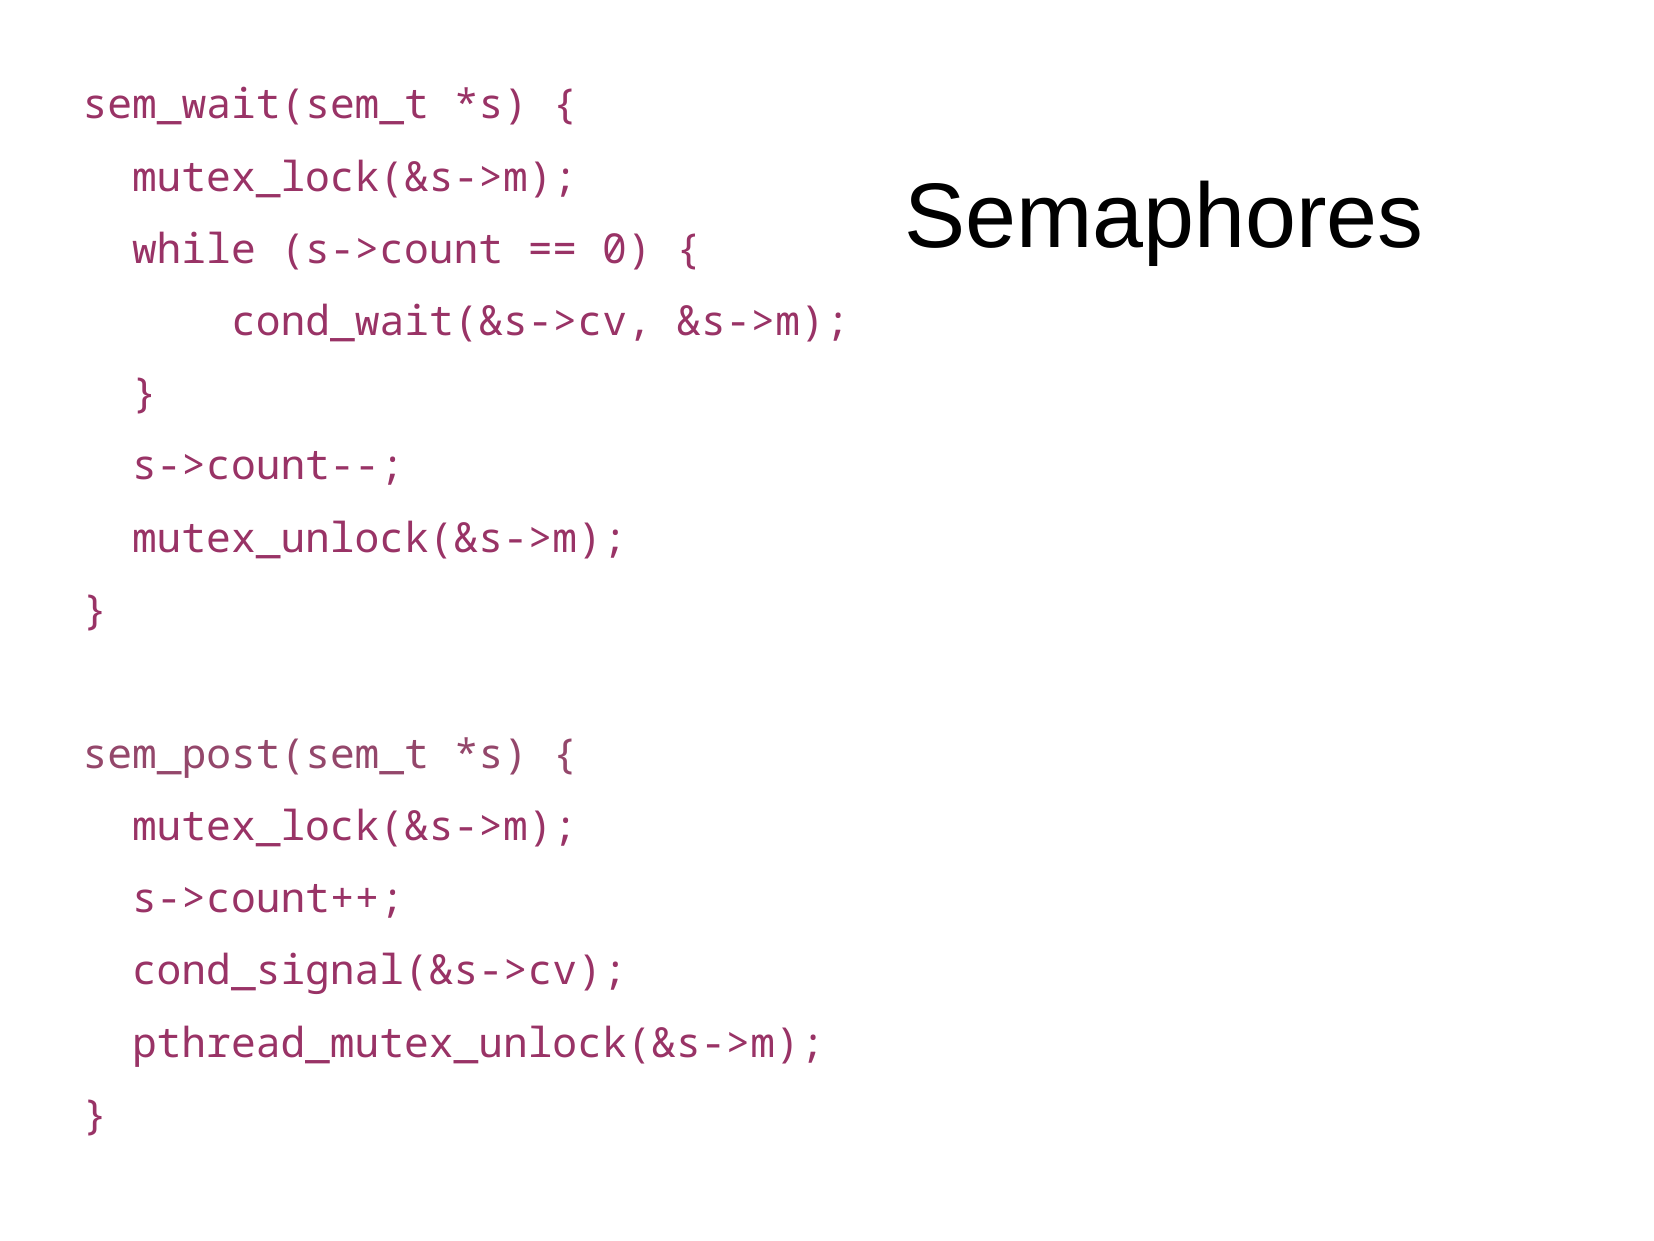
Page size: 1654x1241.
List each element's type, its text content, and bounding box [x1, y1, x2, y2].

title Semaphores [716, 112, 1613, 320]
list sem_wait(sem_t *s) { mutex_lock(&s->m); while (s->count == 0) { cond_wait(&s->cv, &s->m); } s->count--; mutex_unlock(&s->m); } sem_post(sem_t *s) { mutex_lock(&s->m); s->count++; cond_signal(&s->cv); pthread_mutex_unlock(&s->m); } [82, 75, 1571, 1163]
